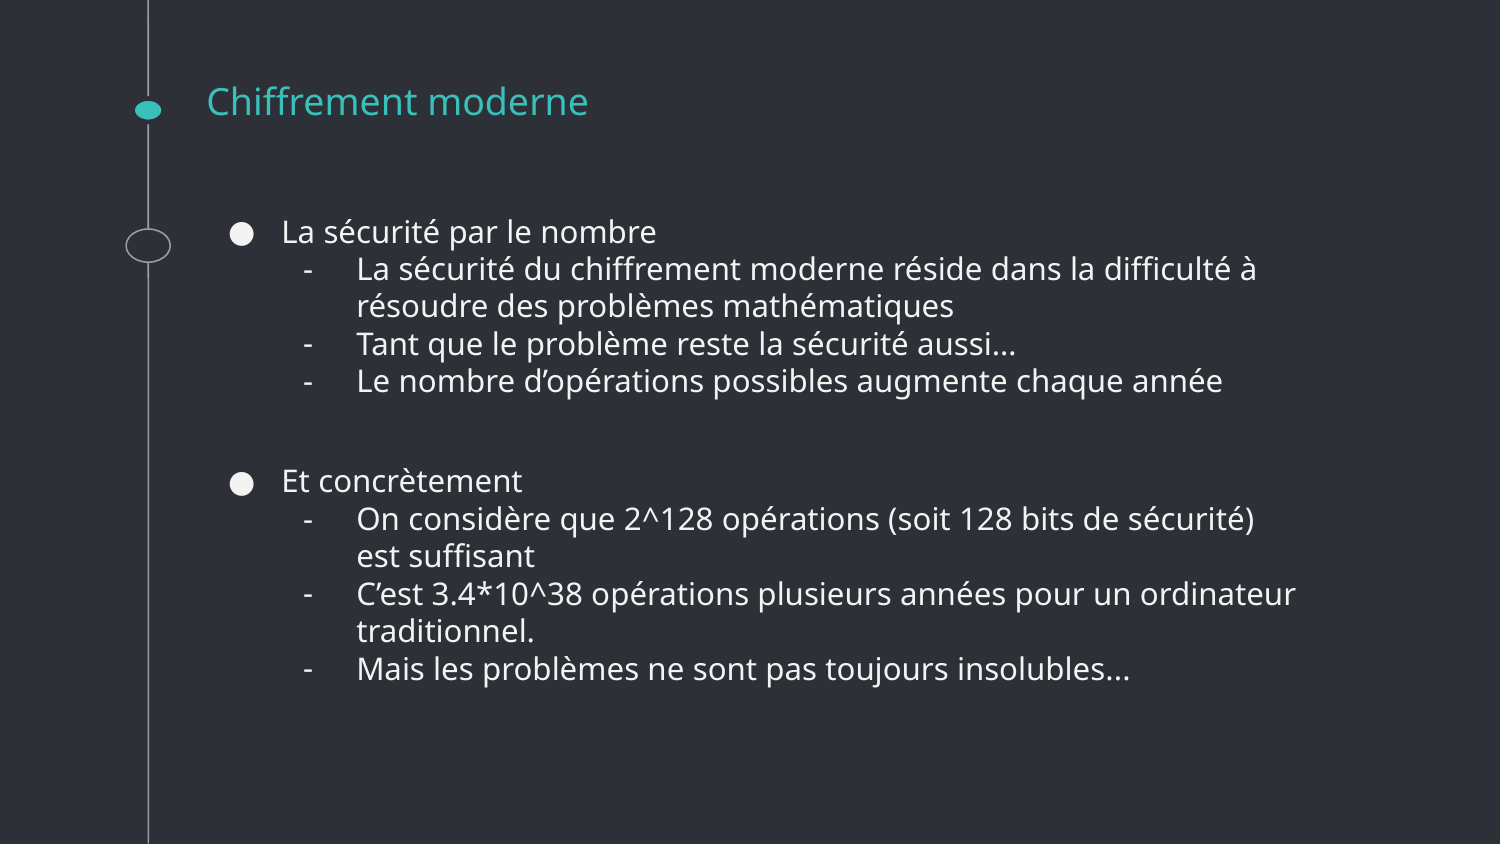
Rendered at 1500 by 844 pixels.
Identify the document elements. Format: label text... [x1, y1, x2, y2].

title Chiffrement moderne [191, 81, 1317, 139]
list La sécurité par le nombre La sécurité du chiffrement moderne réside dans la difficulté à résoudre des problèmes mathématiques Tant que le problème reste la sécurité aussi… Le nombre d’opérations possibles augmente chaque année Et concrètement On considère que 2^128 opérations (soit 128 bits de sécurité) est suffisant C’est 3.4*10^38 opérations plusieurs années pour un ordinateur traditionnel. Mais les problèmes ne sont pas toujours insolubles... [191, 196, 1317, 808]
